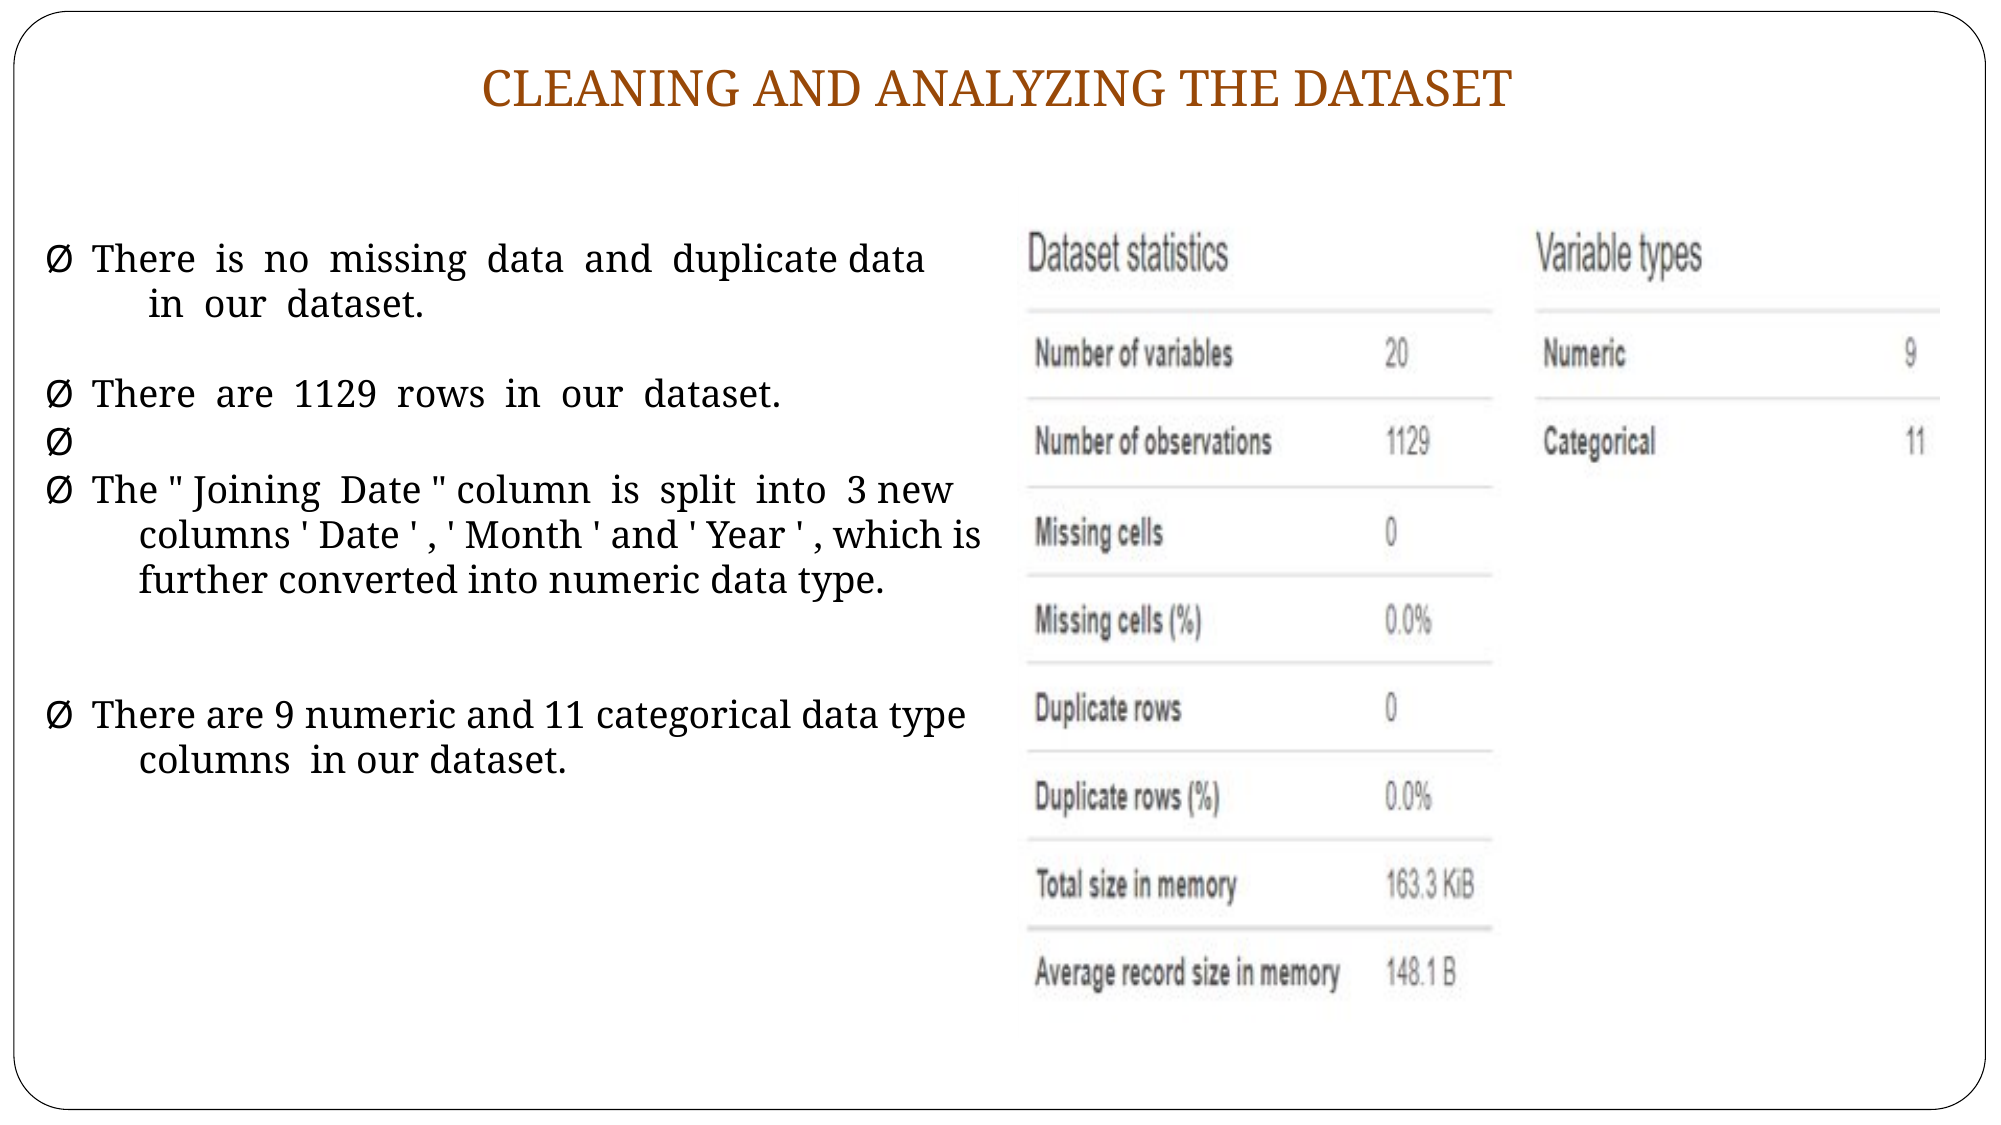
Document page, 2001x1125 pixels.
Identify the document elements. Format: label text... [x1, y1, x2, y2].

picture [1017, 186, 1940, 1038]
text_box CLEANING AND ANALYZING THE DATASET [284, 48, 1690, 125]
text_box There is no missing data and duplicate data in our dataset.​ There are 1129 rows in our dataset.​ The " Joining Date " column is split into 3 new columns ' Date ' , ' Month ' and ' Year ' , which is further converted into numeric data type. There are 9 numeric and 11 categorical data type columns in our dataset. [29, 227, 1011, 789]
